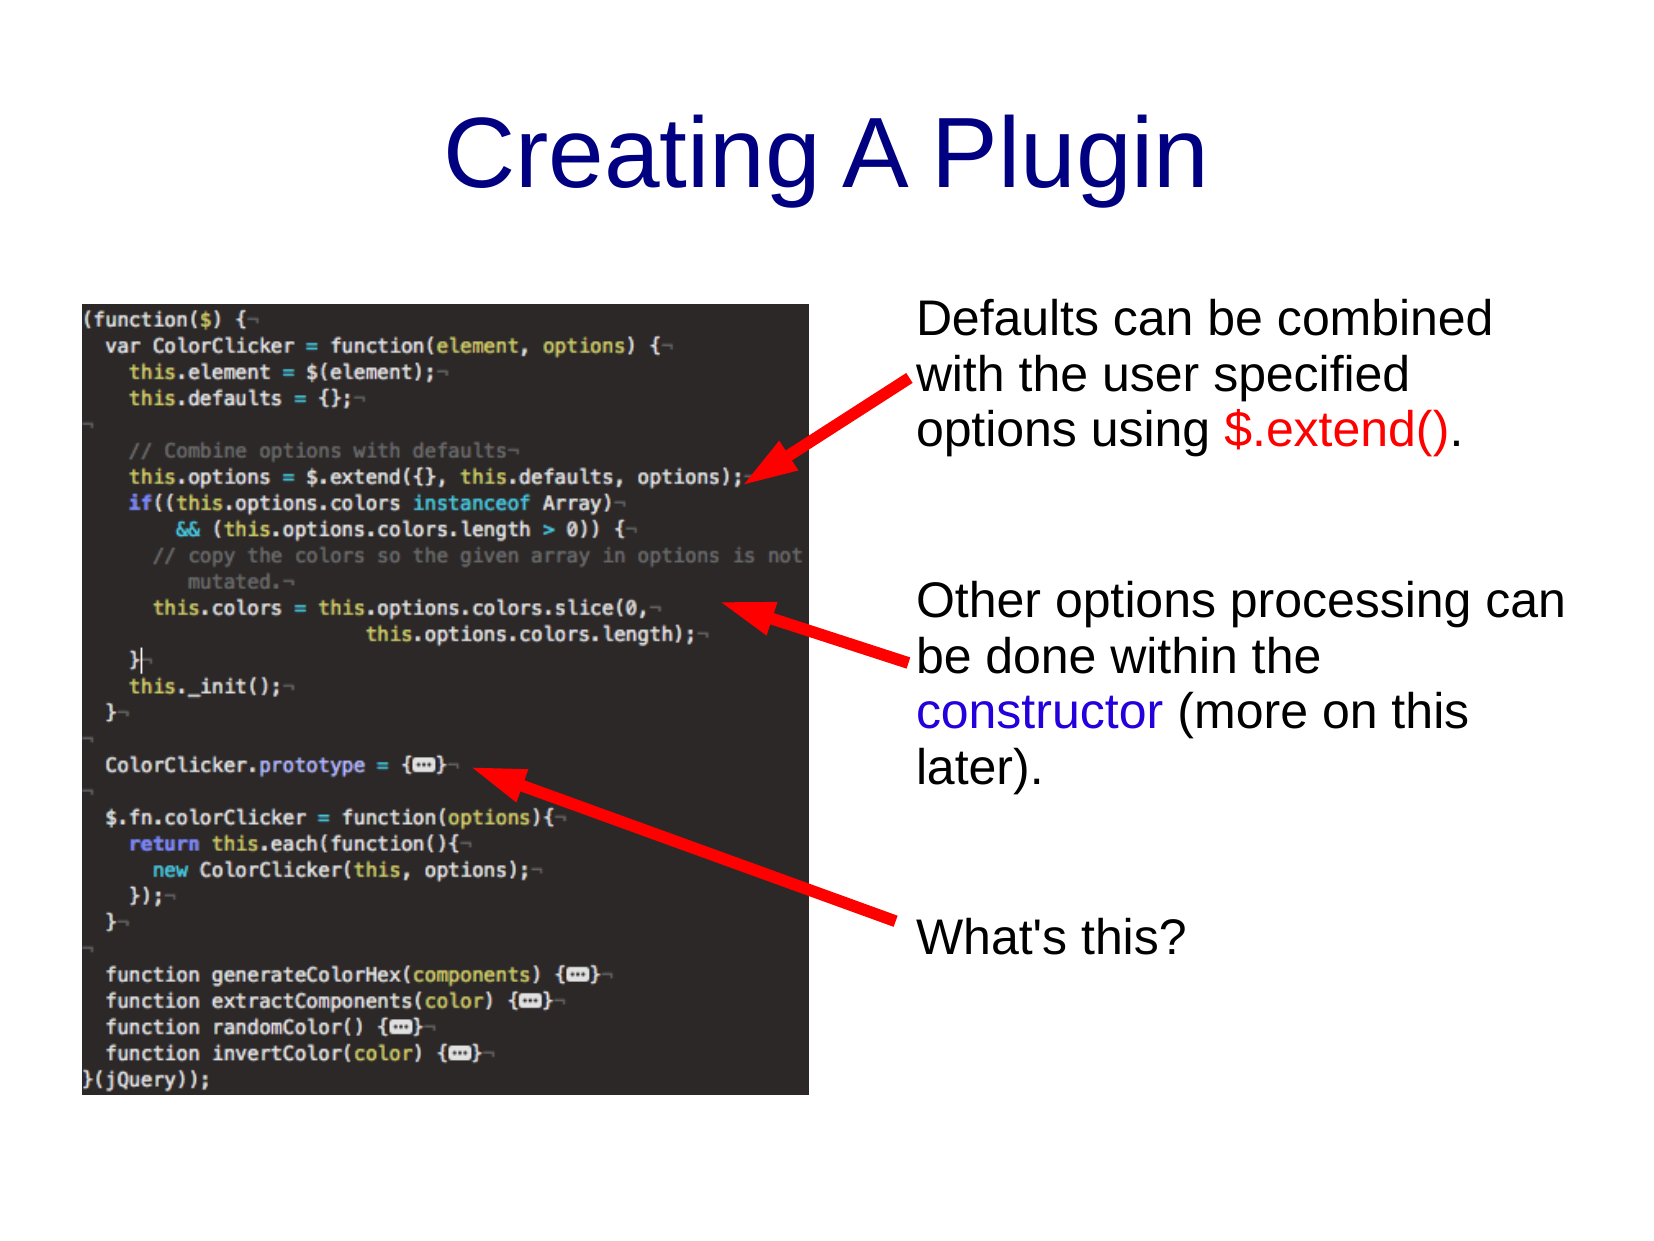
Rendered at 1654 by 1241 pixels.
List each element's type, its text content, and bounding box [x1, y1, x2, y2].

title Creating A Plugin [82, 49, 1571, 257]
picture [82, 304, 809, 1095]
list Defaults can be combined with the user specified options using $.extend(). Other options processing can be done within the constructor (more on this later). What's this? [845, 290, 1572, 1109]
